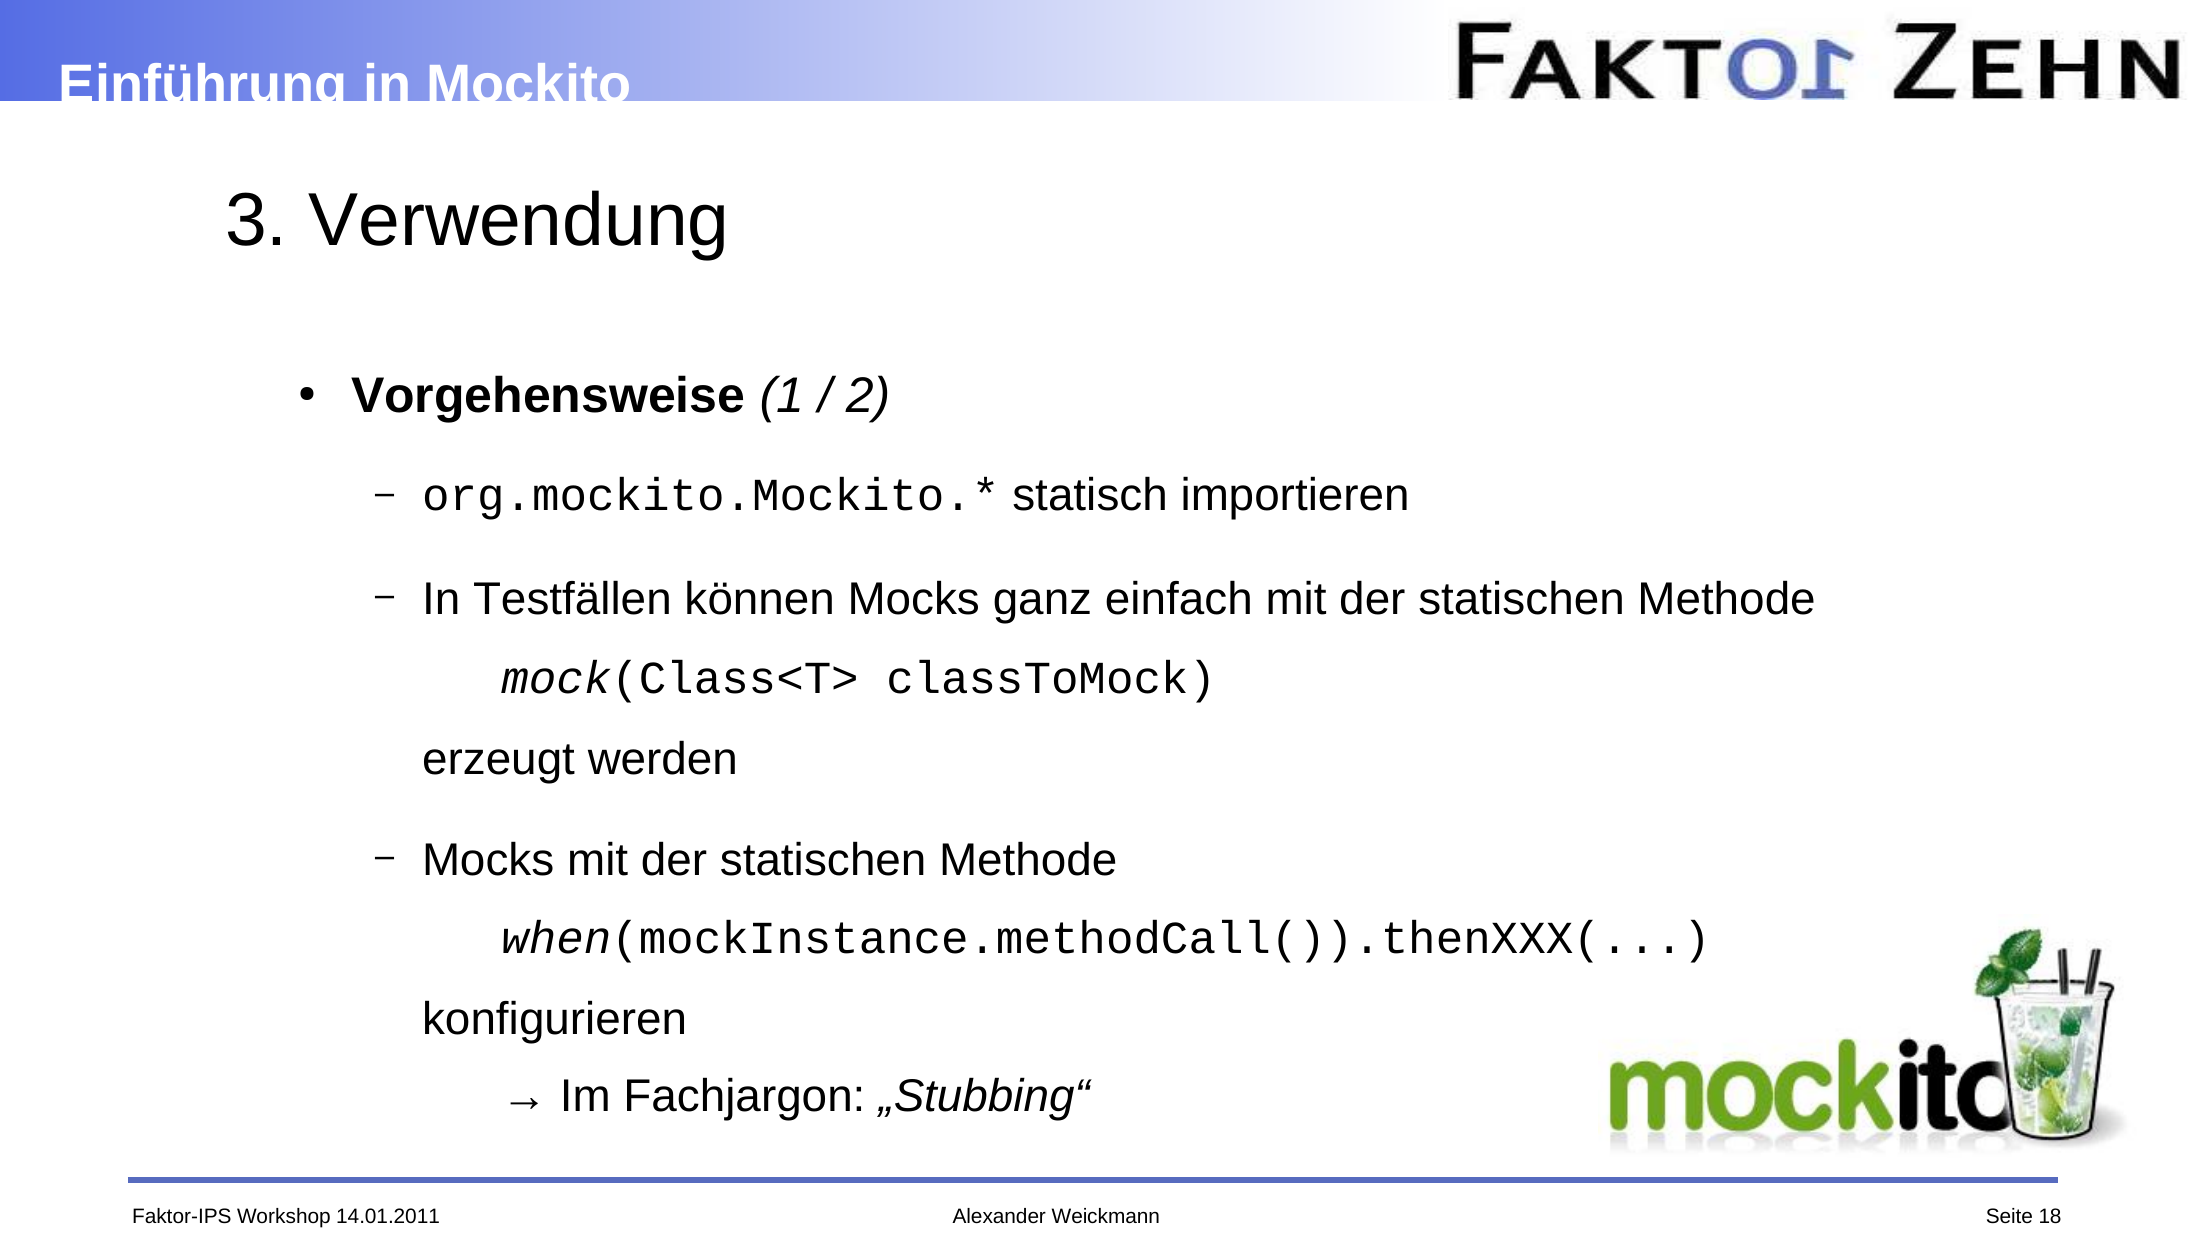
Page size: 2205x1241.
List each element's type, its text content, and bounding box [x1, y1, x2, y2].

picture [1448, 7, 2191, 100]
title 3. Verwendung [225, 142, 1981, 296]
list Vorgehensweise (1 / 2) org.mockito.Mockito.* statisch importieren In Testfällen können Mocks ganz einfach mit der statischen Methode mock(Class<T> classToMock) erzeugt werden Mocks mit der statischen Methode when(mockInstance.methodCall()).thenXXX(...) konfigurieren → Im Fachjargon: „Stubbing“ [280, 339, 2036, 1108]
picture [1598, 914, 2141, 1167]
